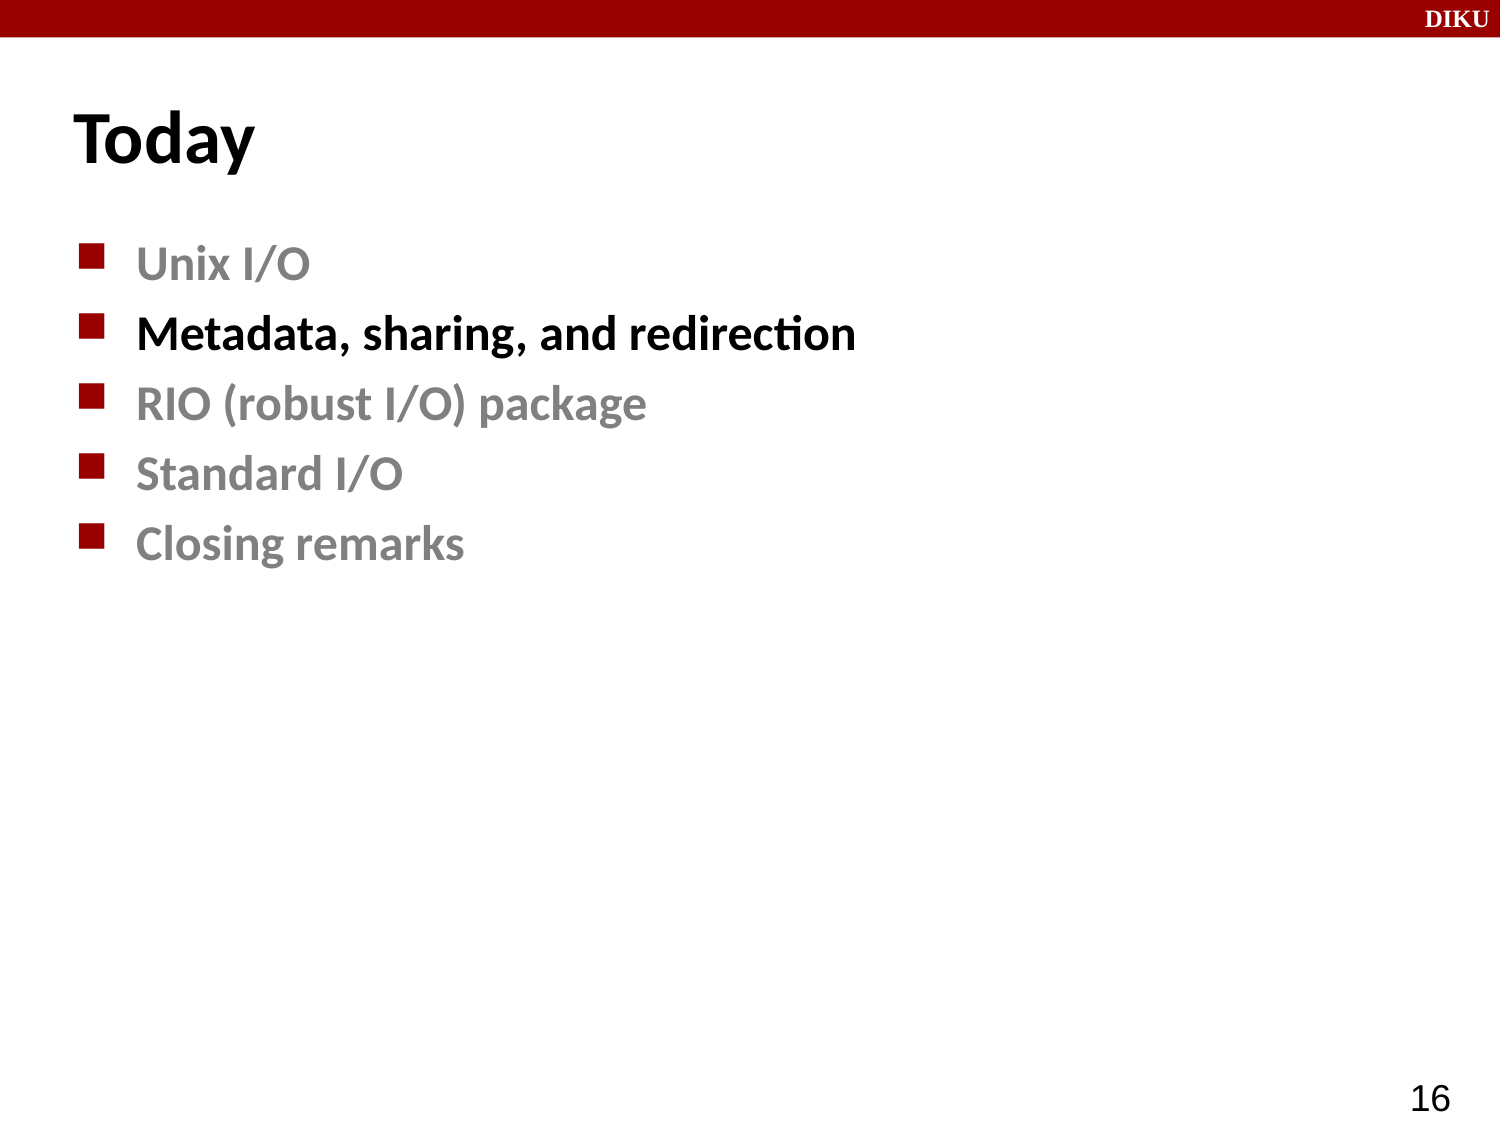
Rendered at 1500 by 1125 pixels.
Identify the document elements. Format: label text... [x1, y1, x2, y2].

text_box Today [58, 71, 1304, 197]
text_box Unix I/O Metadata, sharing, and redirection RIO (robust I/O) package Standard I/O Closing remarks [65, 223, 1361, 1039]
